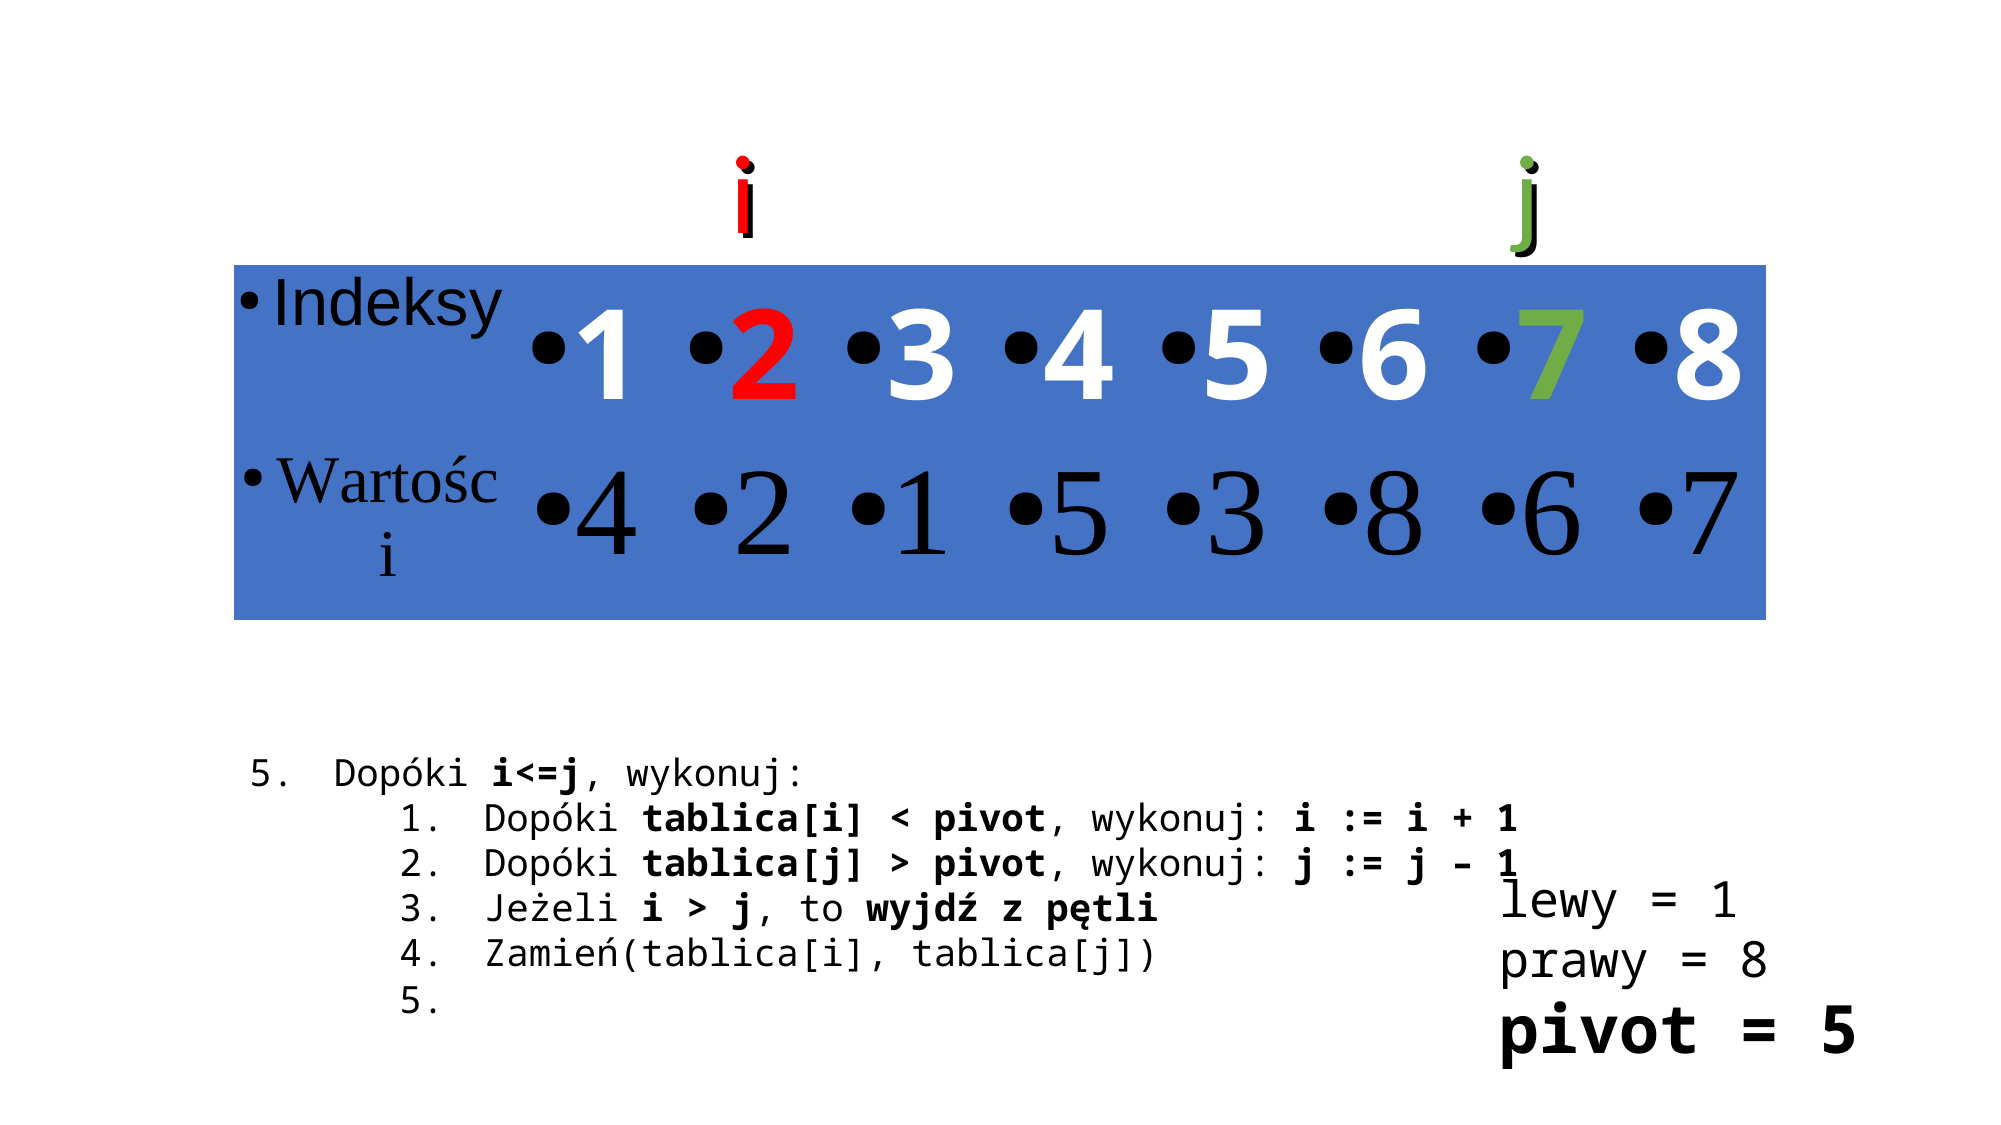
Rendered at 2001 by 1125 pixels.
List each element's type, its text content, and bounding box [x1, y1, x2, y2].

table_cell 8 [1293, 443, 1451, 620]
table_header 8 [1608, 265, 1766, 443]
text_box i [716, 114, 772, 264]
table_header 5 [1136, 265, 1293, 443]
table_header 7 [1451, 265, 1608, 443]
table_header 3 [821, 265, 978, 443]
text_box Dopóki i<=j, wykonuj: Dopóki tablica[i] < pivot, wykonuj: i := i + 1 Dopóki tablica[j] > pivot, wykonuj: j := j – 1 Jeżeli i > j, to wyjdź z pętli Zamień(tablica[i], tablica[j]) [234, 740, 1382, 1029]
table_header 4 [978, 265, 1136, 443]
table_header 6 [1293, 265, 1451, 443]
table_header Indeksy [234, 265, 506, 443]
text_box j [1499, 114, 1556, 264]
table_cell 5 [978, 443, 1136, 620]
table_cell Wartości [234, 443, 506, 620]
table_cell 3 [1136, 443, 1293, 620]
table_cell 1 [821, 443, 978, 620]
table_header 1 [506, 265, 663, 443]
table_cell 4 [506, 443, 663, 620]
table_header 2 [663, 265, 821, 443]
table_cell 6 [1451, 443, 1608, 620]
table_cell 7 [1608, 443, 1766, 620]
text_box lewy = 1 prawy = 8 pivot = 5 [1484, 859, 1849, 1077]
table_cell 2 [663, 443, 821, 620]
